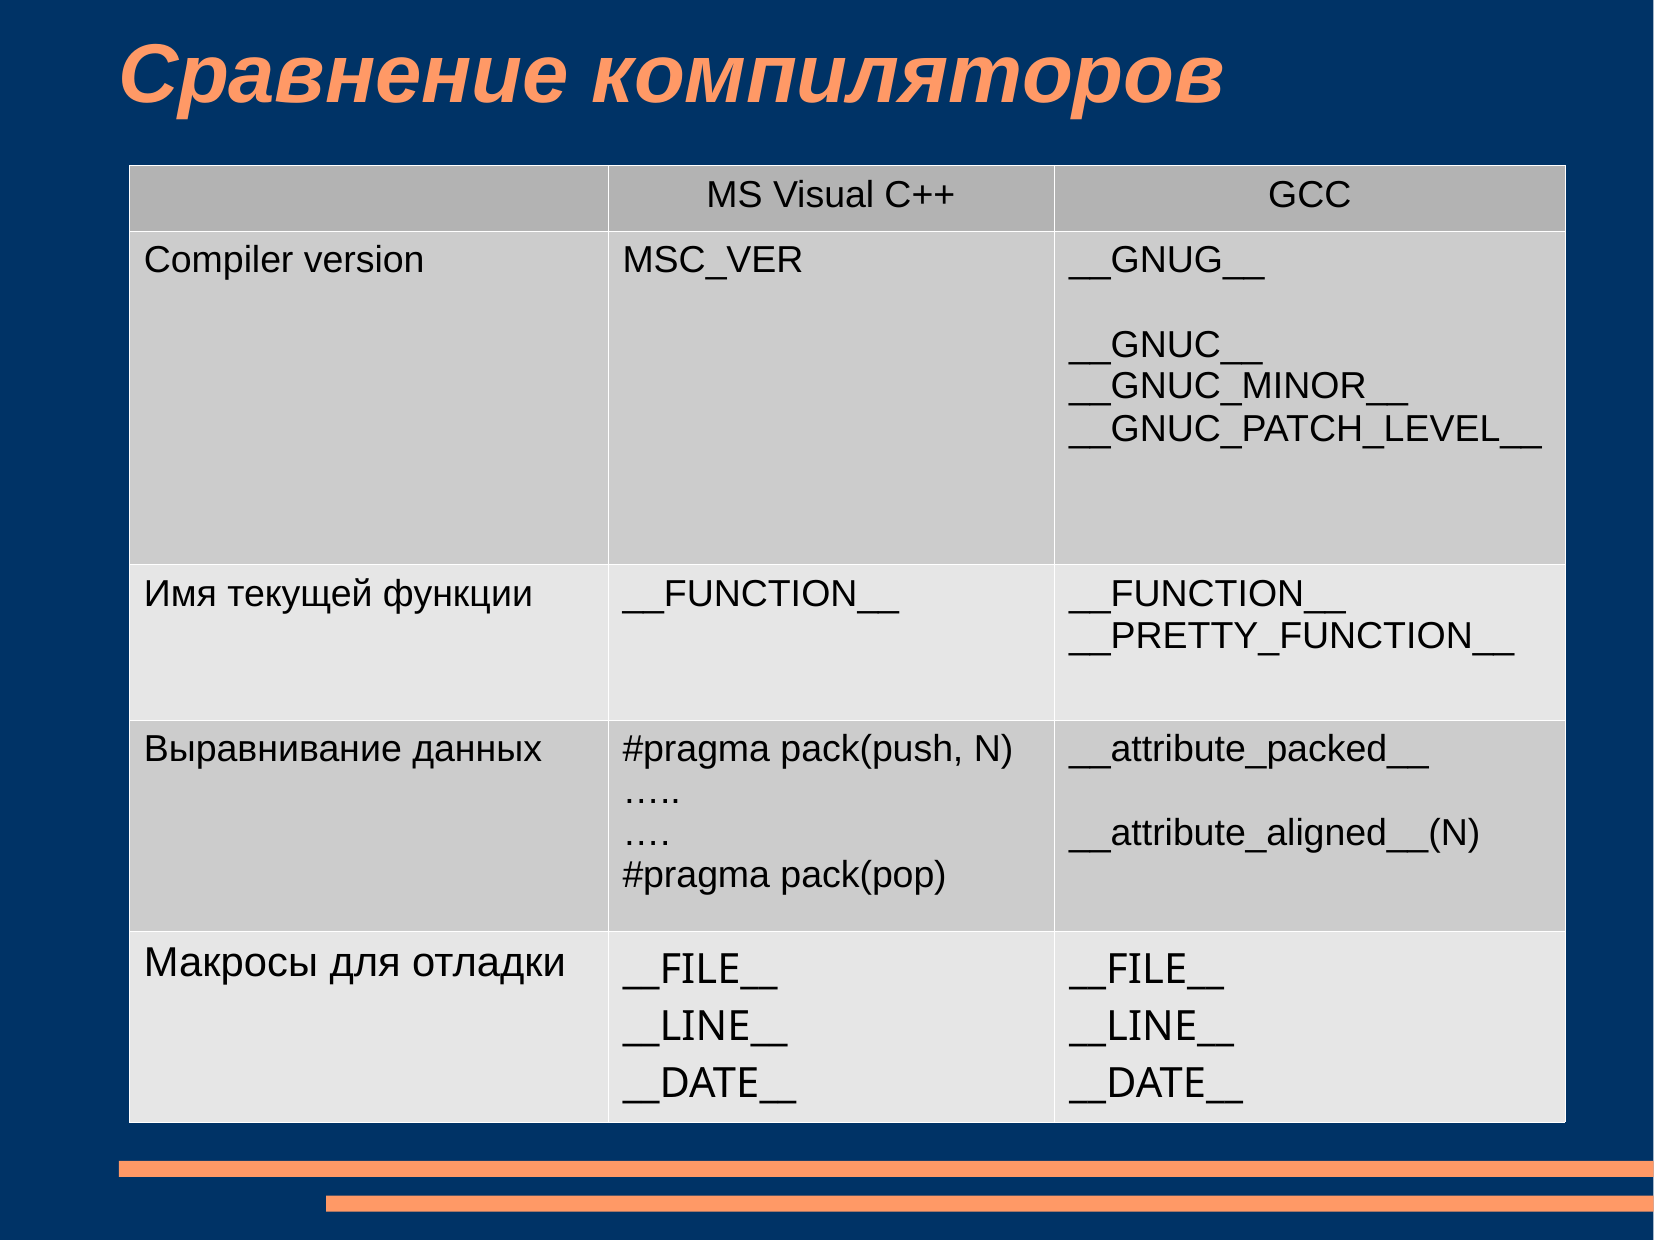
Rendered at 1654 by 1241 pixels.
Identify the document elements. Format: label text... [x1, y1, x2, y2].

table_cell __FUNCTION__ [609, 565, 1054, 720]
table_cell __FILE__ __LINE__ __DATE__ [609, 932, 1054, 1122]
table_cell Compiler version [130, 232, 608, 564]
table_header MS Visual C++ [609, 166, 1054, 231]
table_header GCC [1055, 166, 1565, 231]
table_cell Выравнивание данных [130, 721, 608, 931]
table_cell __FILE__ __LINE__ __DATE__ [1055, 932, 1565, 1122]
table_cell Макросы для отладки [130, 932, 608, 1122]
table_header [130, 166, 608, 231]
table_cell MSC_VER [609, 232, 1054, 564]
table_cell #pragma pack(push, N) ….. …. #pragma pack(pop) [609, 721, 1054, 931]
table_cell Имя текущей функции [130, 565, 608, 720]
table_cell __attribute_packed__ __attribute_aligned__(N) [1055, 721, 1565, 931]
table_cell __GNUG__ __GNUC__ __GNUC_MINOR__ __GNUC_PATCH_LEVEL__ [1055, 232, 1565, 564]
table_cell __FUNCTION__ __PRETTY_FUNCTION__ [1055, 565, 1565, 720]
title Сравнение компиляторов [118, 0, 1531, 178]
